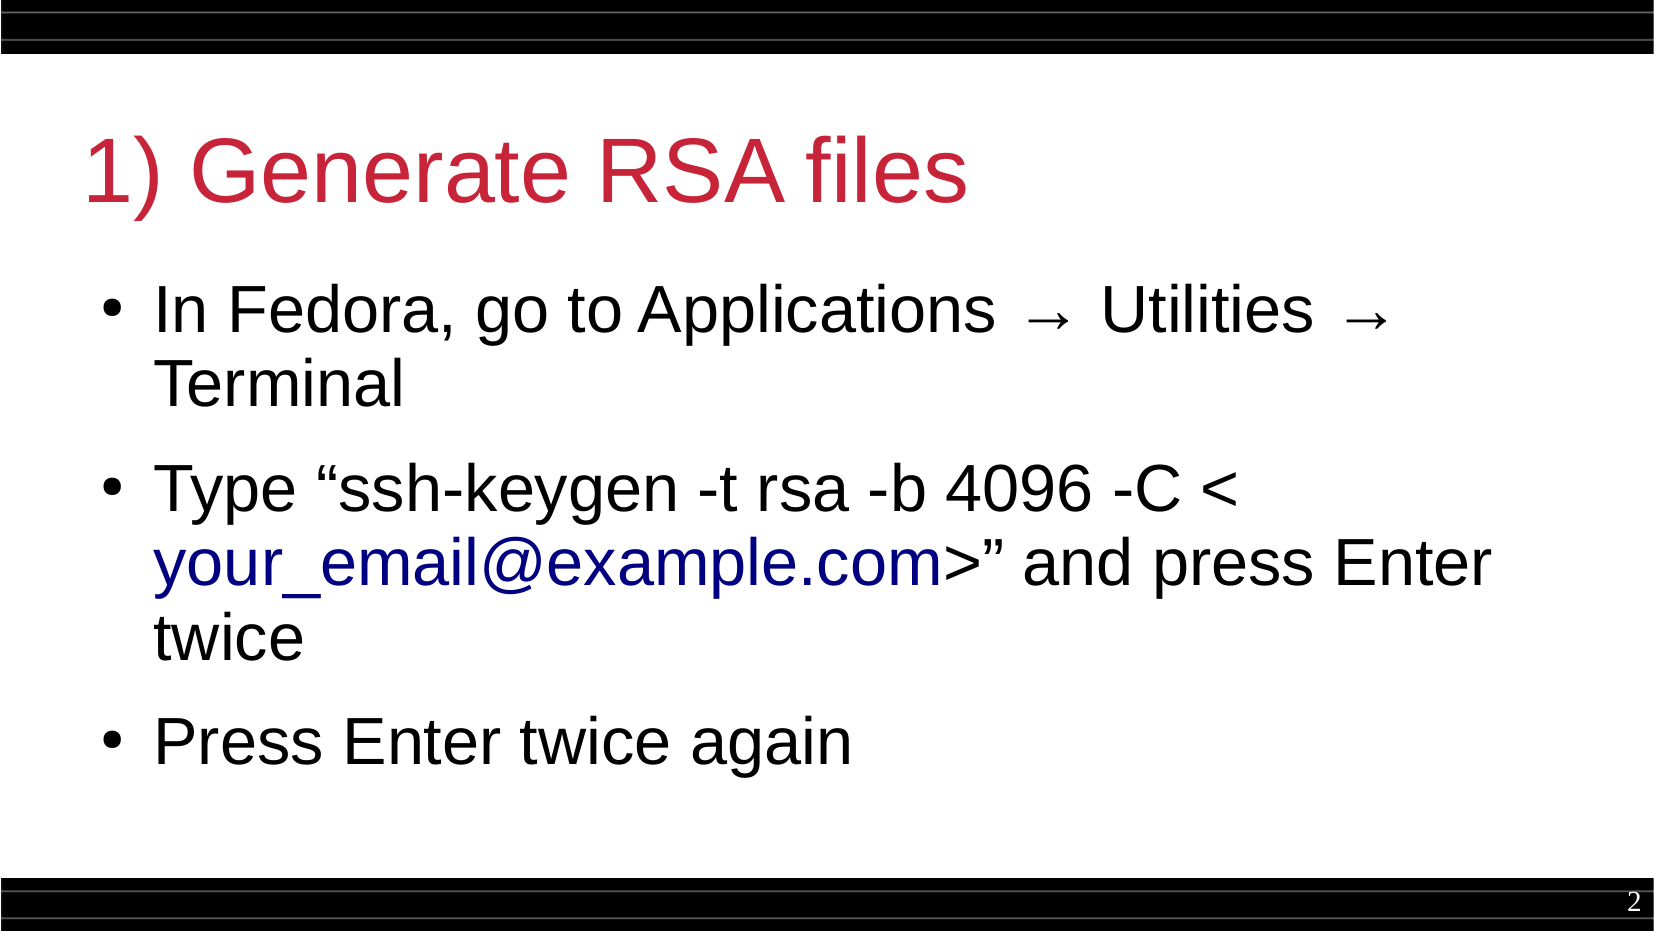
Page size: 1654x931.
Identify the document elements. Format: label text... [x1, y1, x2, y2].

picture [1, 878, 1654, 931]
picture [1, 0, 1654, 54]
list In Fedora, go to Applications → Utilities → Terminal Type “ssh-keygen -t rsa -b 4096 -C <your_email@example.com>” and press Enter twice Press Enter twice again [82, 271, 1571, 851]
title 1) Generate RSA files [82, 92, 1571, 249]
